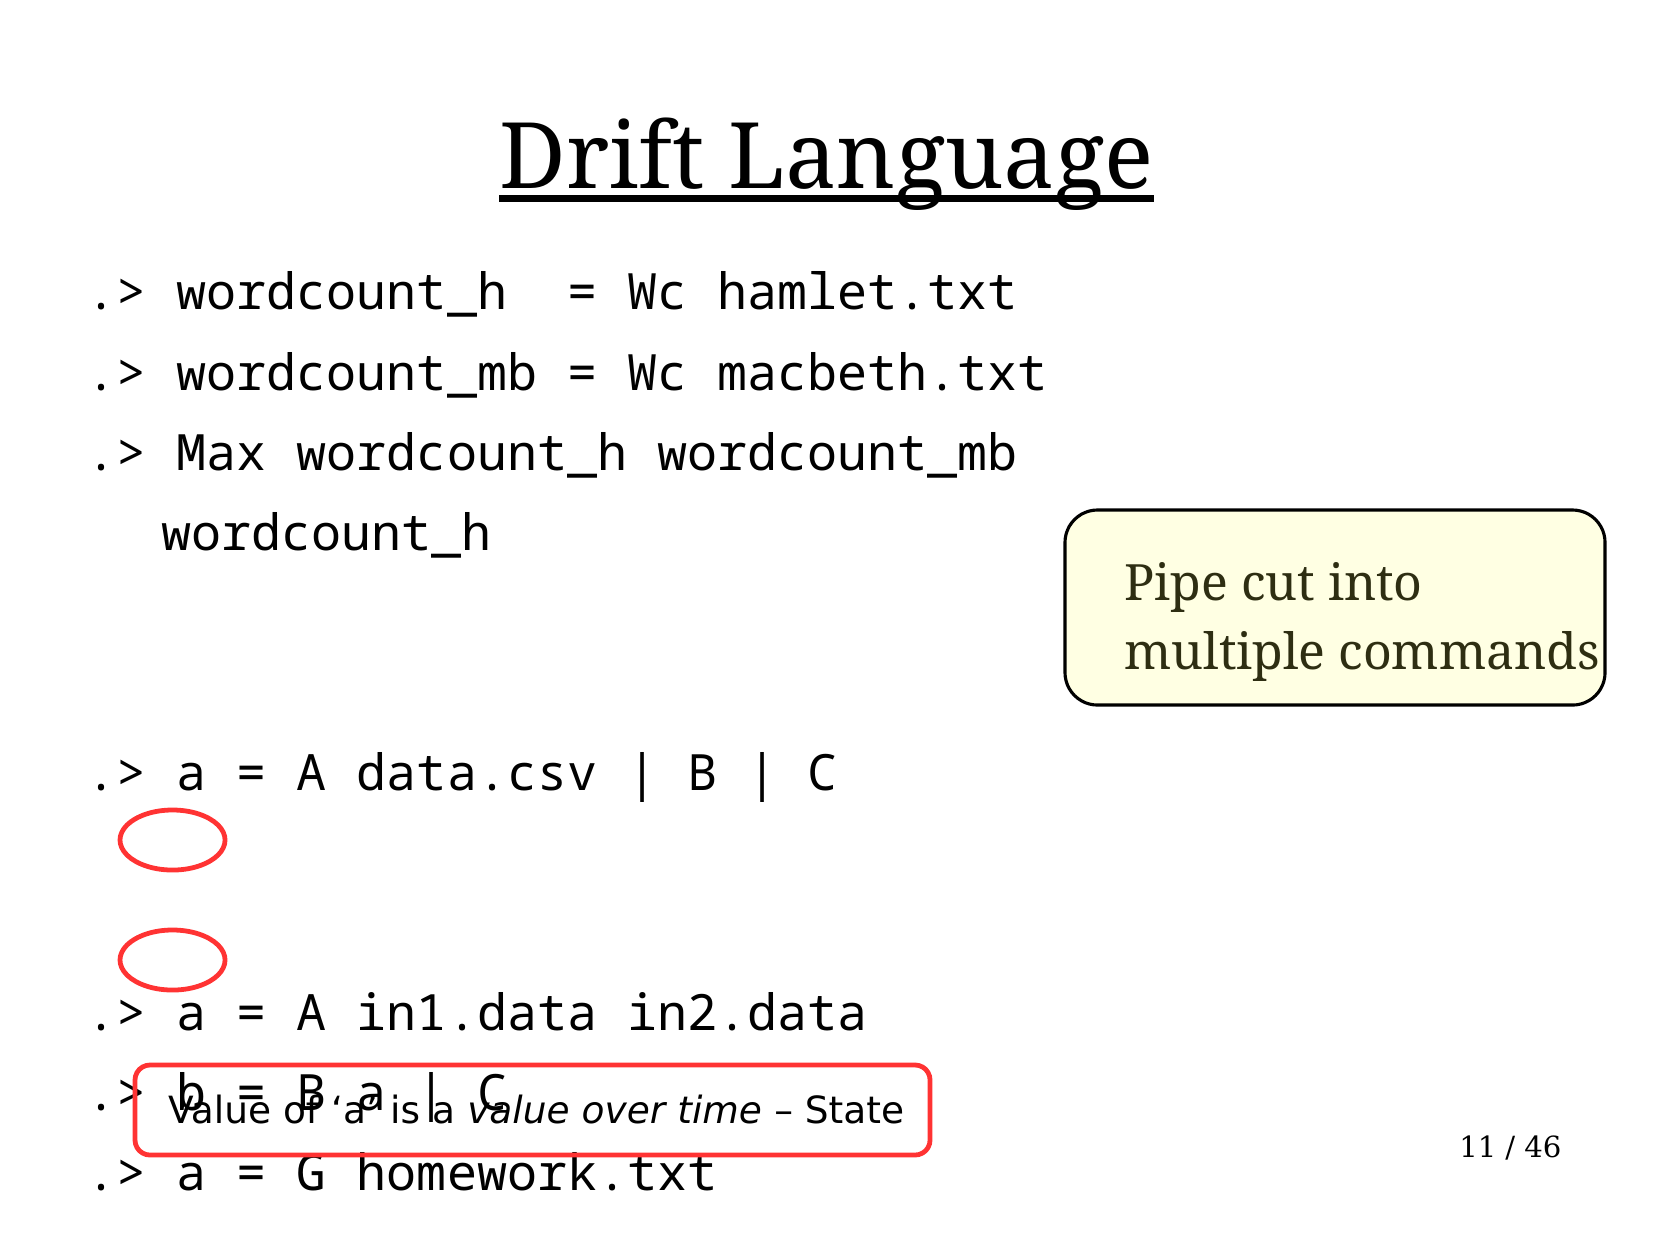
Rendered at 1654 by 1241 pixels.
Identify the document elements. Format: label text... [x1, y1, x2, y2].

title Drift Language [82, 49, 1571, 257]
text_box [120, 930, 226, 991]
text_box [135, 1065, 931, 1156]
subtitle .> wordcount_h = Wc hamlet.txt .> wordcount_mb = Wc macbeth.txt .> Max wordcount_h wordcount_mb wordcount_h .> a = A data.csv | B | C .> a = A in1.data in2.data .> b = B a | C .> a = G homework.txt [86, 256, 1576, 1241]
text_box [1065, 510, 1606, 706]
text_box [120, 810, 226, 871]
